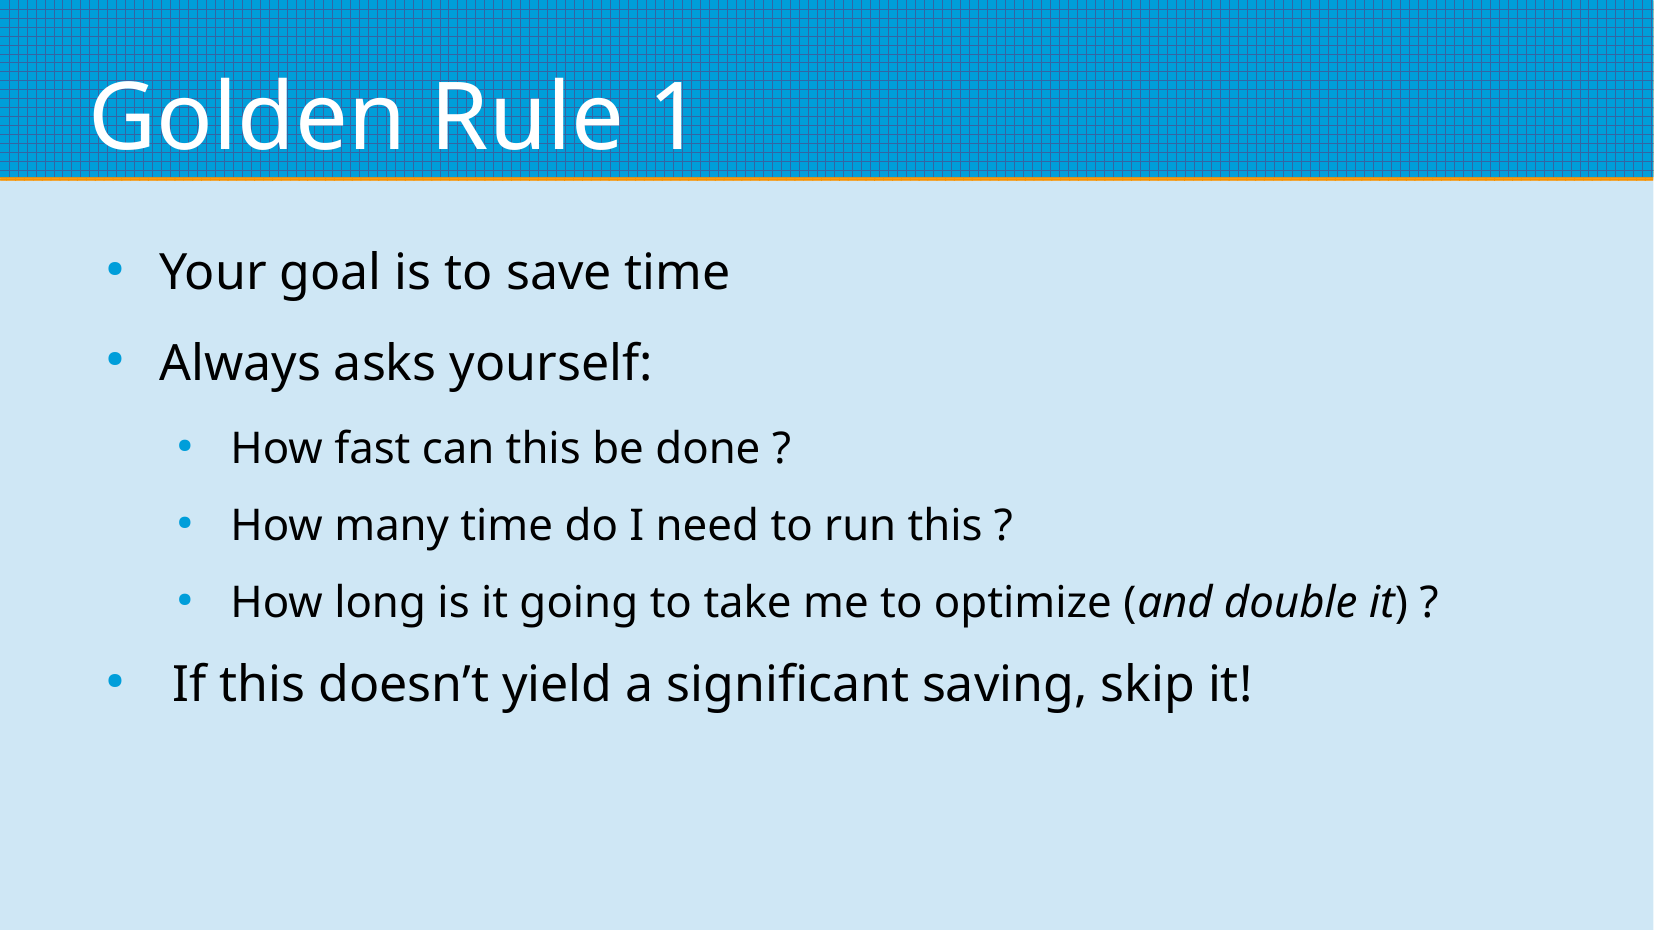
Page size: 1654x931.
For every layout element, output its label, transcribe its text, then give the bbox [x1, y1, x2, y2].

list Your goal is to save time Always asks yourself: How fast can this be done ? How many time do I need to run this ? How long is it going to take me to optimize (and double it) ? If this doesn’t yield a significant saving, skip it! [88, 236, 1565, 813]
title Golden Rule 1 [88, 14, 1565, 178]
